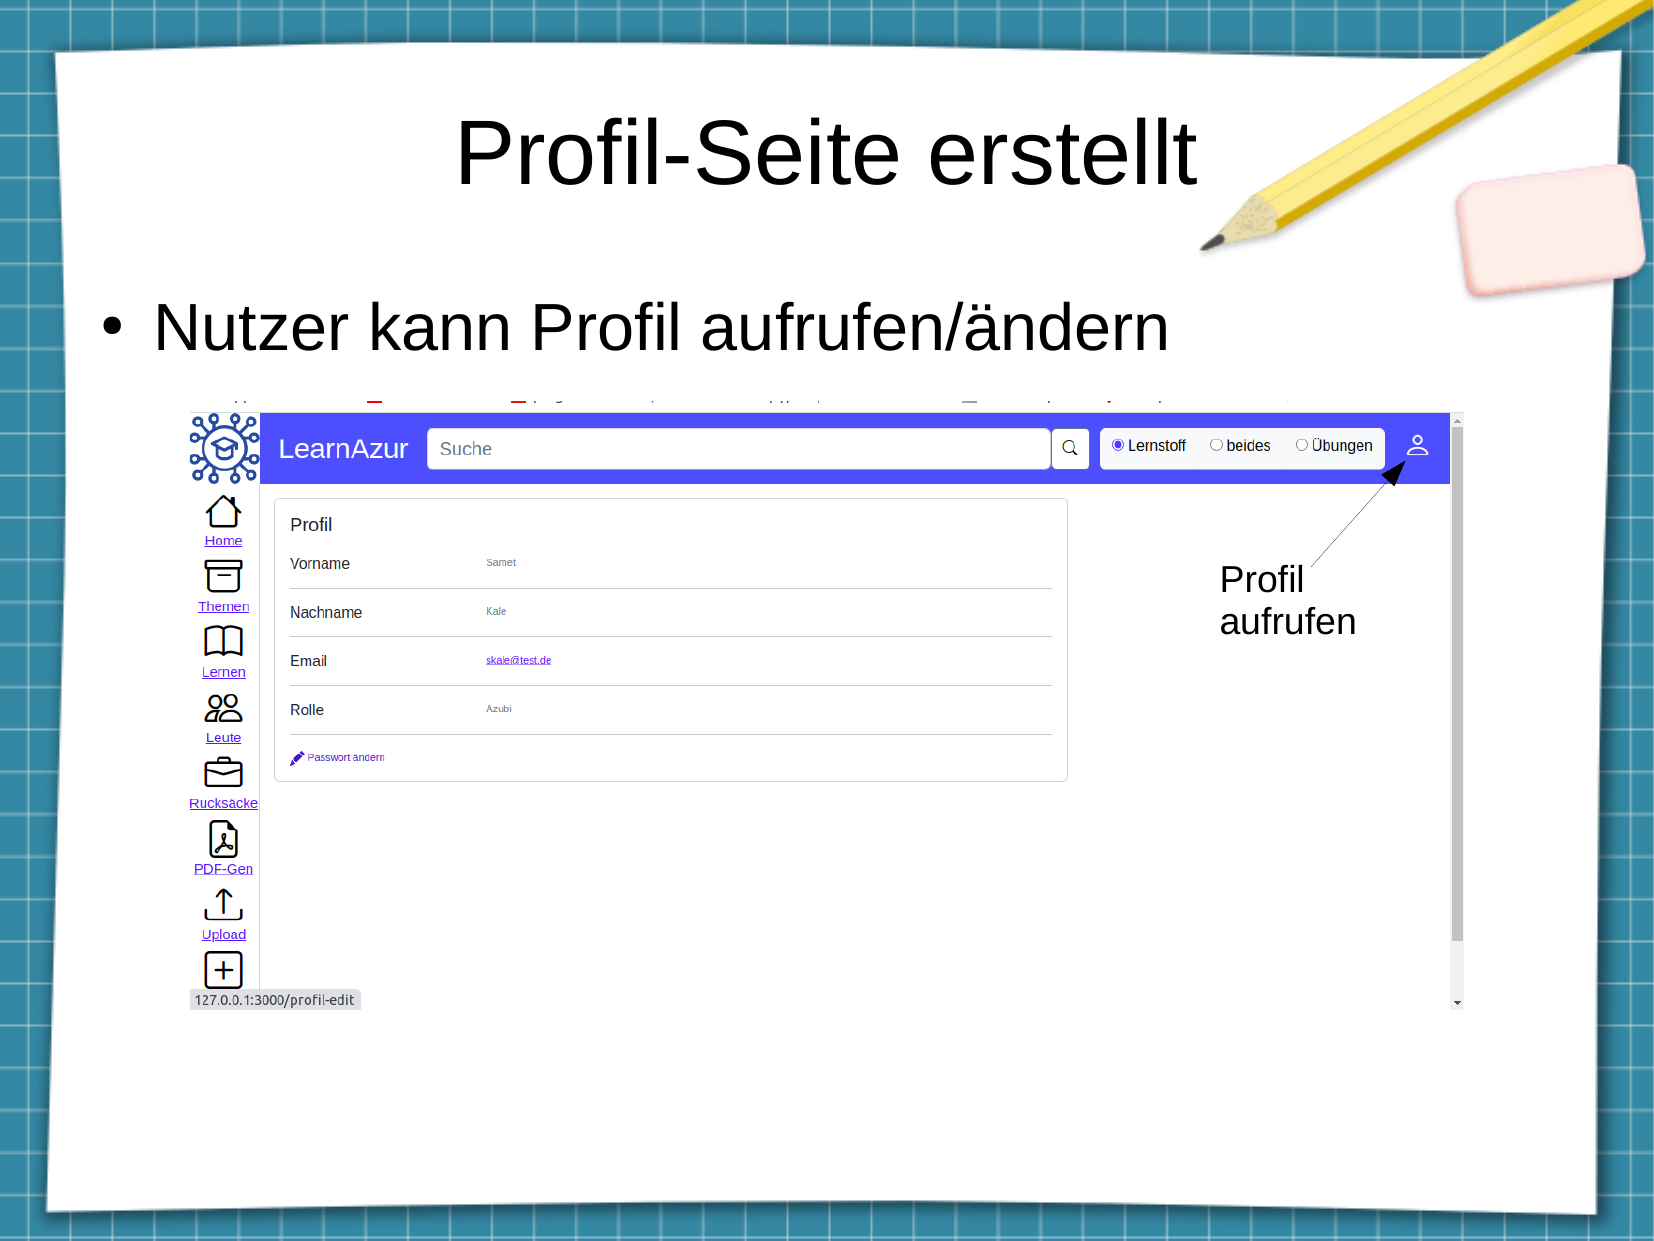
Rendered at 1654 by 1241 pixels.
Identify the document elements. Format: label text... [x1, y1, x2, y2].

text_box Profil aufrufen [1204, 550, 1382, 650]
picture [0, 0, 1654, 1241]
list Nutzer kann Profil aufrufen/ändern [82, 290, 1571, 1010]
title Profil-Seite erstellt [82, 49, 1571, 257]
